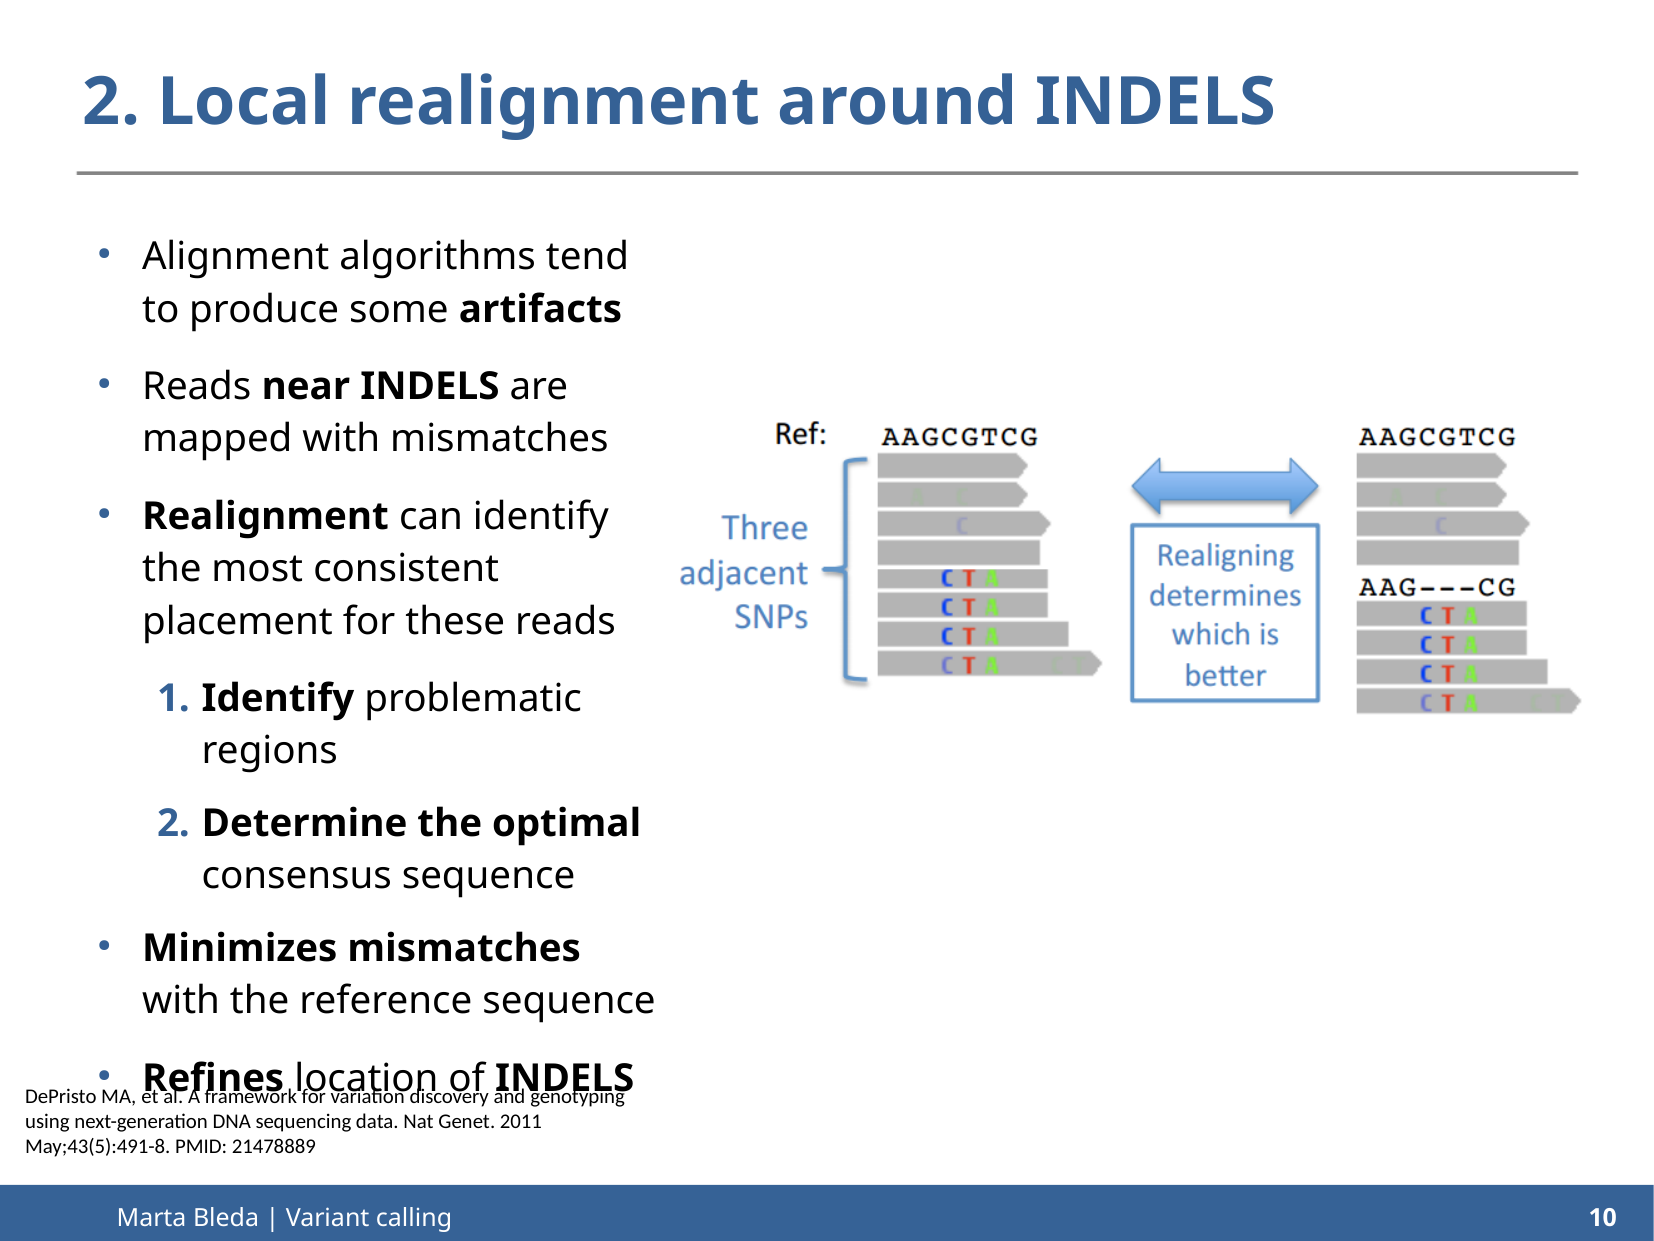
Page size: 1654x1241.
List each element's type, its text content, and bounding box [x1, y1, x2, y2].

picture [74, 170, 1580, 175]
picture [664, 399, 1592, 741]
list Alignment algorithms tend to produce some artifacts Reads near INDELS are mapped with mismatches Realignment can identify the most consistent placement for these reads Identify problematic regions Determine the optimal consensus sequence Minimizes mismatches with the reference sequence Refines location of INDELS [82, 228, 665, 1146]
text_box DePristo MA, et al. A framework for variation discovery and genotyping using next-generation DNA sequencing data. Nat Genet. 2011 May;43(5):491-8. PMID: 21478889 [10, 1075, 646, 1165]
title 2. Local realignment around INDELS [82, 49, 1571, 148]
